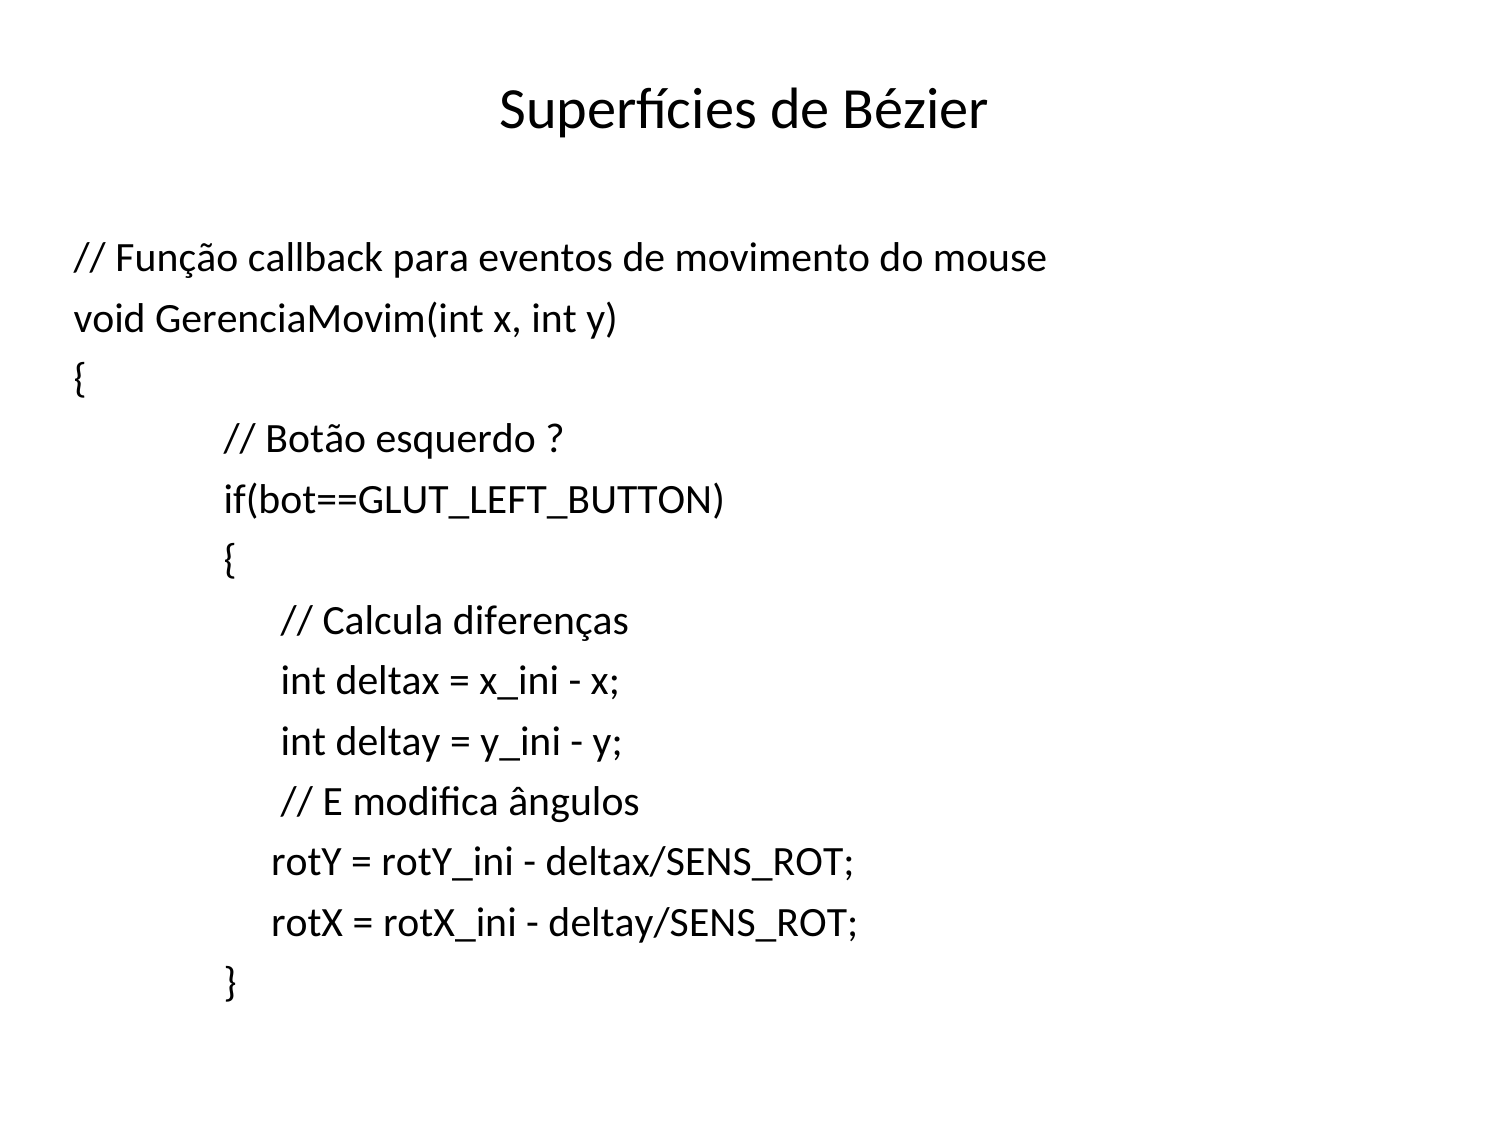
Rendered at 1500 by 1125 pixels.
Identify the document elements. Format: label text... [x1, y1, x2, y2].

title Superfícies de Bézier [23, 46, 1465, 165]
text_box // Função callback para eventos de movimento do mouse void GerenciaMovim(int x, int y) { // Botão esquerdo ? if(bot==GLUT_LEFT_BUTTON) { // Calcula diferenças int deltax = x_ini - x; int deltay = y_ini - y; // E modifica ângulos rotY = rotY_ini - deltax/SENS_ROT; rotX = rotX_ini - deltay/SENS_ROT; } [58, 222, 1336, 1043]
